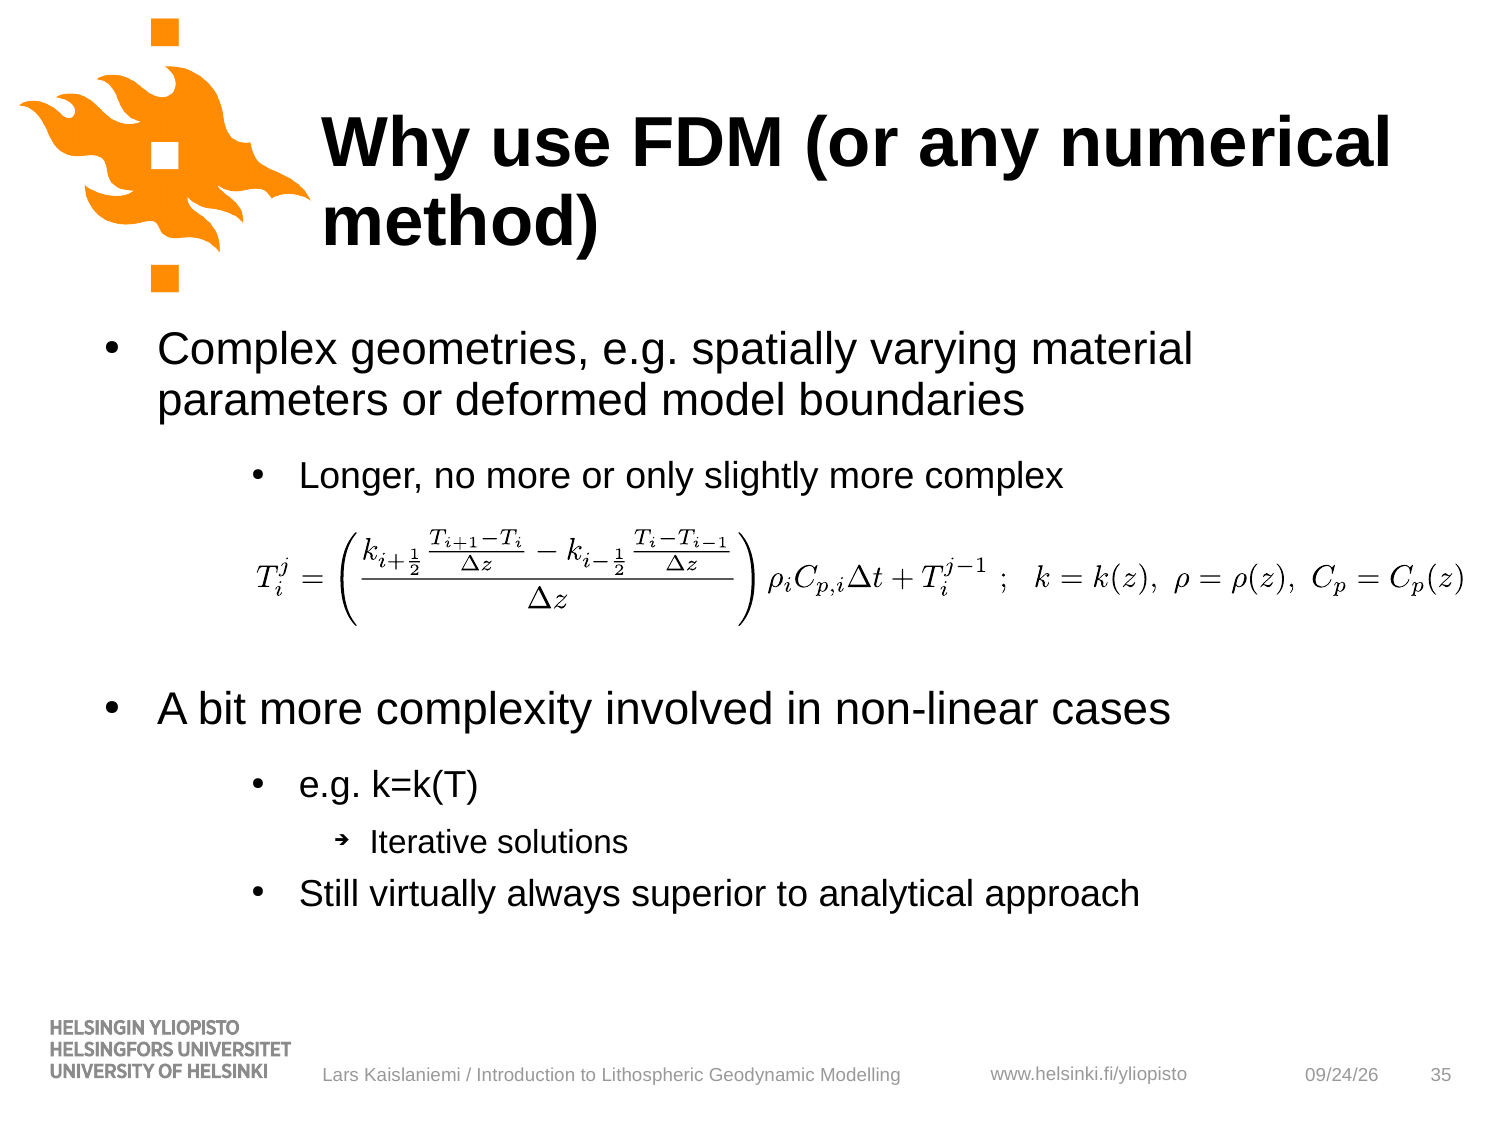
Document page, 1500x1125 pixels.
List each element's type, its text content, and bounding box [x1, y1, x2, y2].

list Complex geometries, e.g. spatially varying material parameters or deformed model boundaries Longer, no more or only slightly more complex A bit more complexity involved in non-linear cases e.g. k=k(T) Iterative solutions Still virtually always superior to analytical approach [86, 322, 1411, 976]
picture [0, 0, 337, 318]
text_box [256, 529, 1466, 626]
picture [32, 1001, 309, 1096]
title Why use FDM (or any numerical method) [321, 87, 1447, 276]
